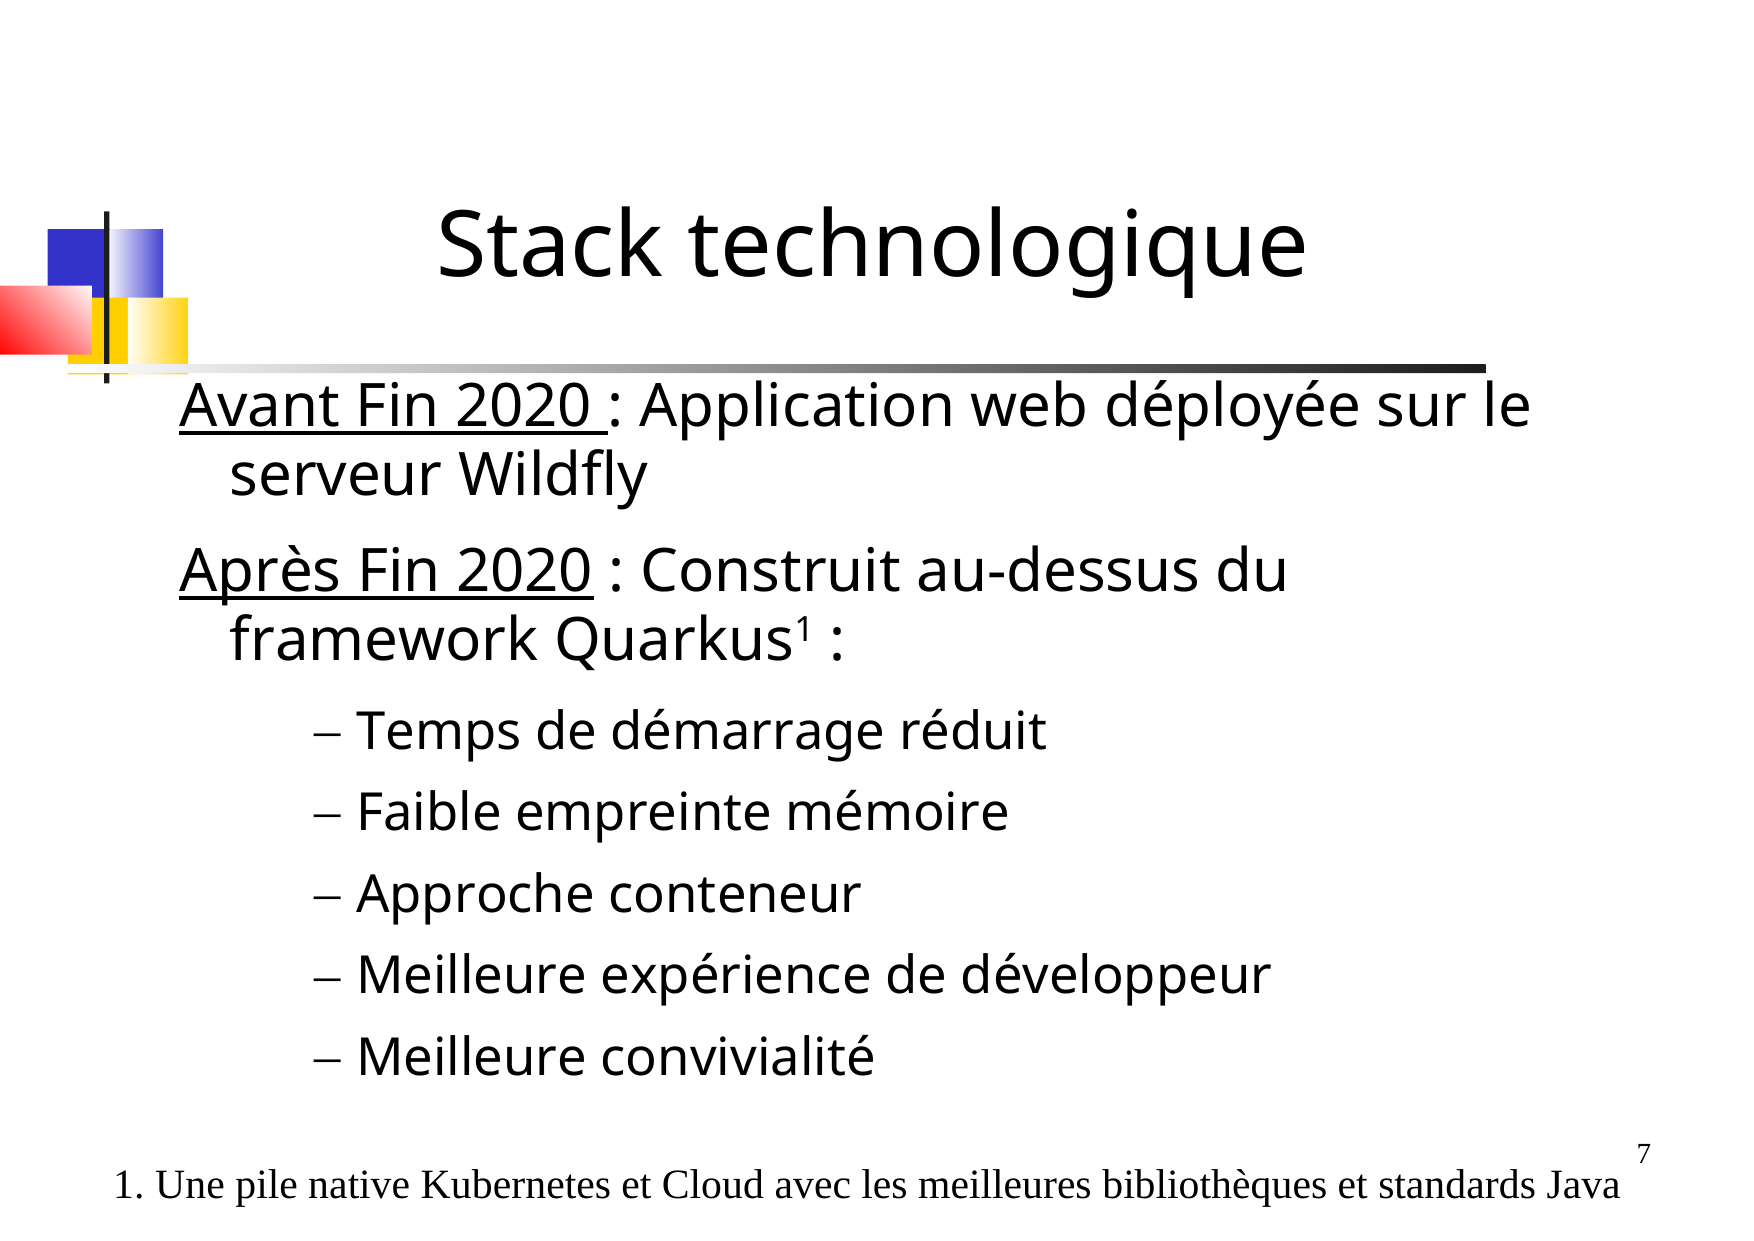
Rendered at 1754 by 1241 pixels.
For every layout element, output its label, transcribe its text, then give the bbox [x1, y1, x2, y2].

text_box 1. Une pile native Kubernetes et Cloud avec les meilleures bibliothèques et standards Java [98, 1153, 1638, 1216]
title Stack technologique [179, 139, 1567, 351]
list Avant Fin 2020 : Application web déployée sur le serveur Wildfly Après Fin 2020 : Construit au-dessus du framework Quarkus1 : Temps de démarrage réduit Faible empreinte mémoire Approche conteneur Meilleure expérience de développeur Meilleure convivialité [179, 371, 1567, 1091]
